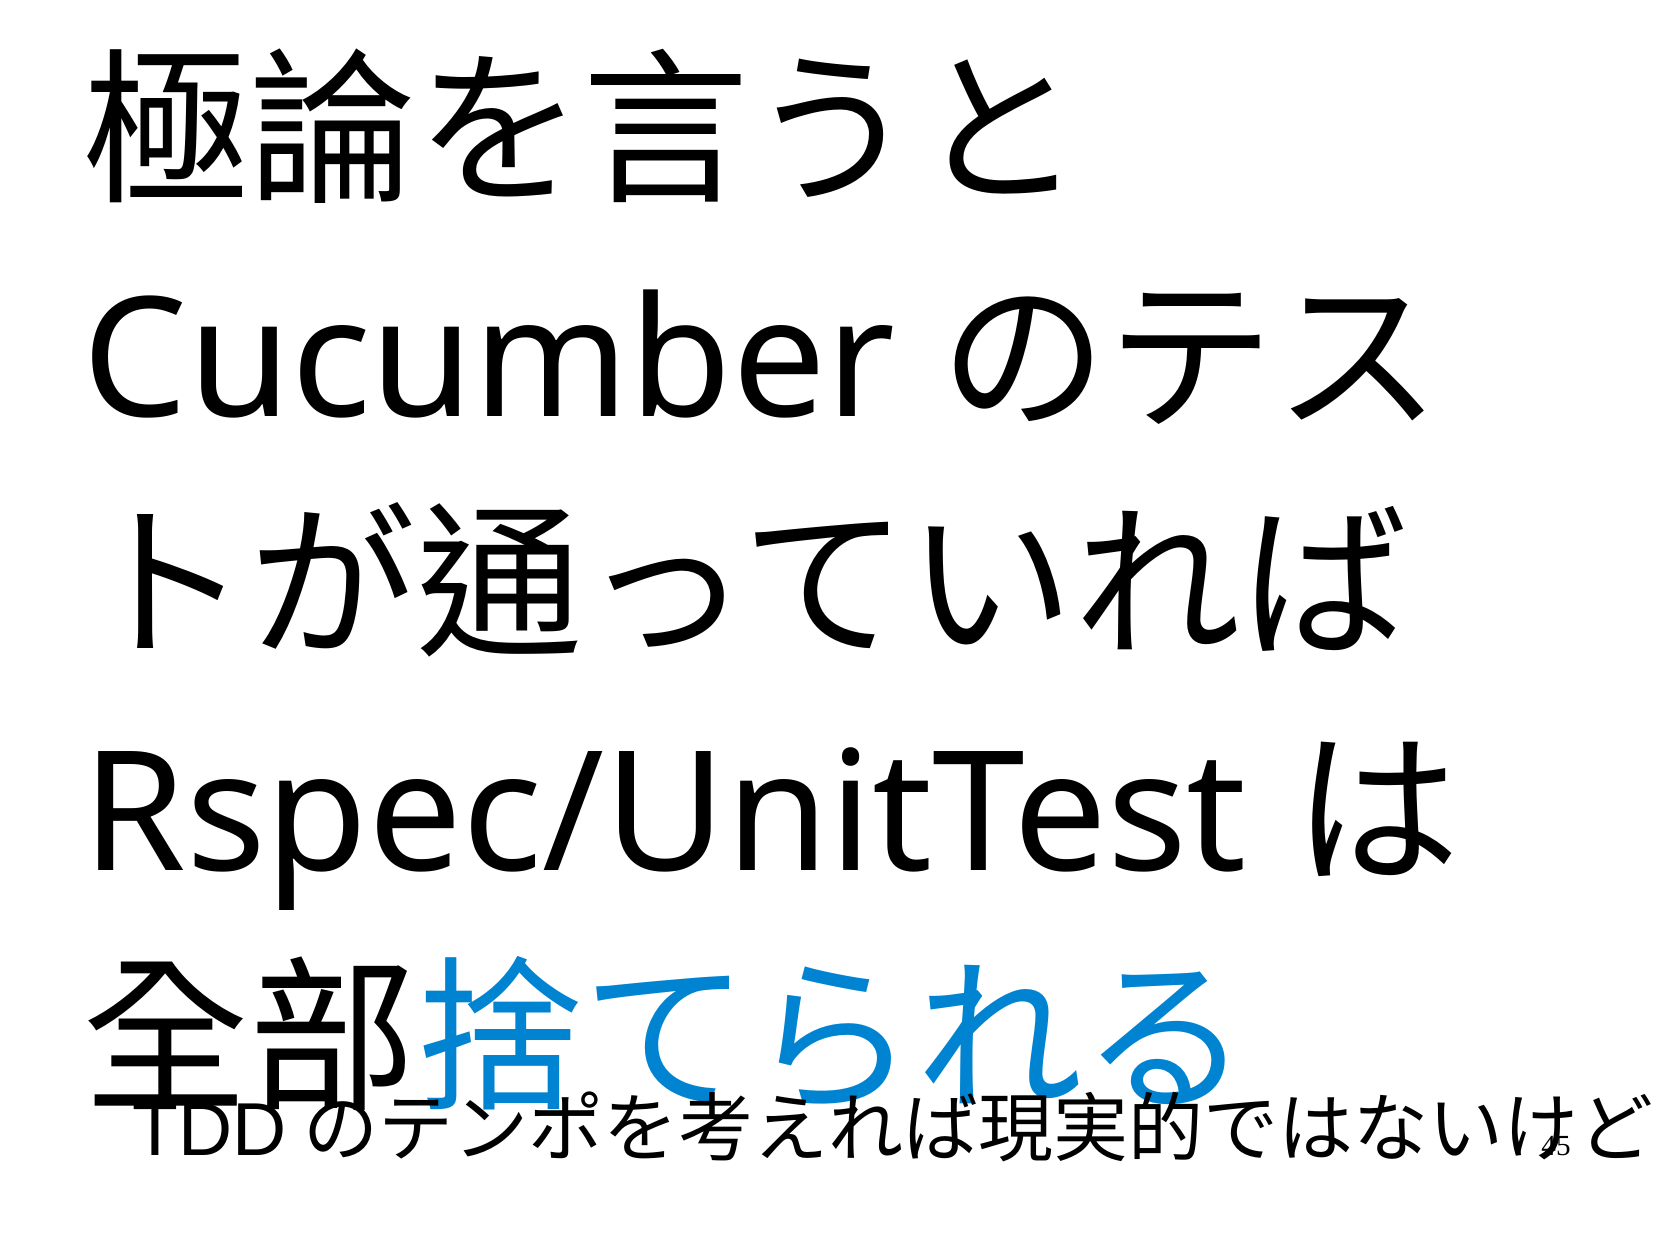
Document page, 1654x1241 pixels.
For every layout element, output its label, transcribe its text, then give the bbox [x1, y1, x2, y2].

subtitle 極論を言うとCucumberのテストが通っていれば Rspec/UnitTestは 全部捨てられる [82, 56, 1571, 1102]
text_box TDDのテンポを考えれば現実的ではないけど [118, 1078, 1582, 1182]
